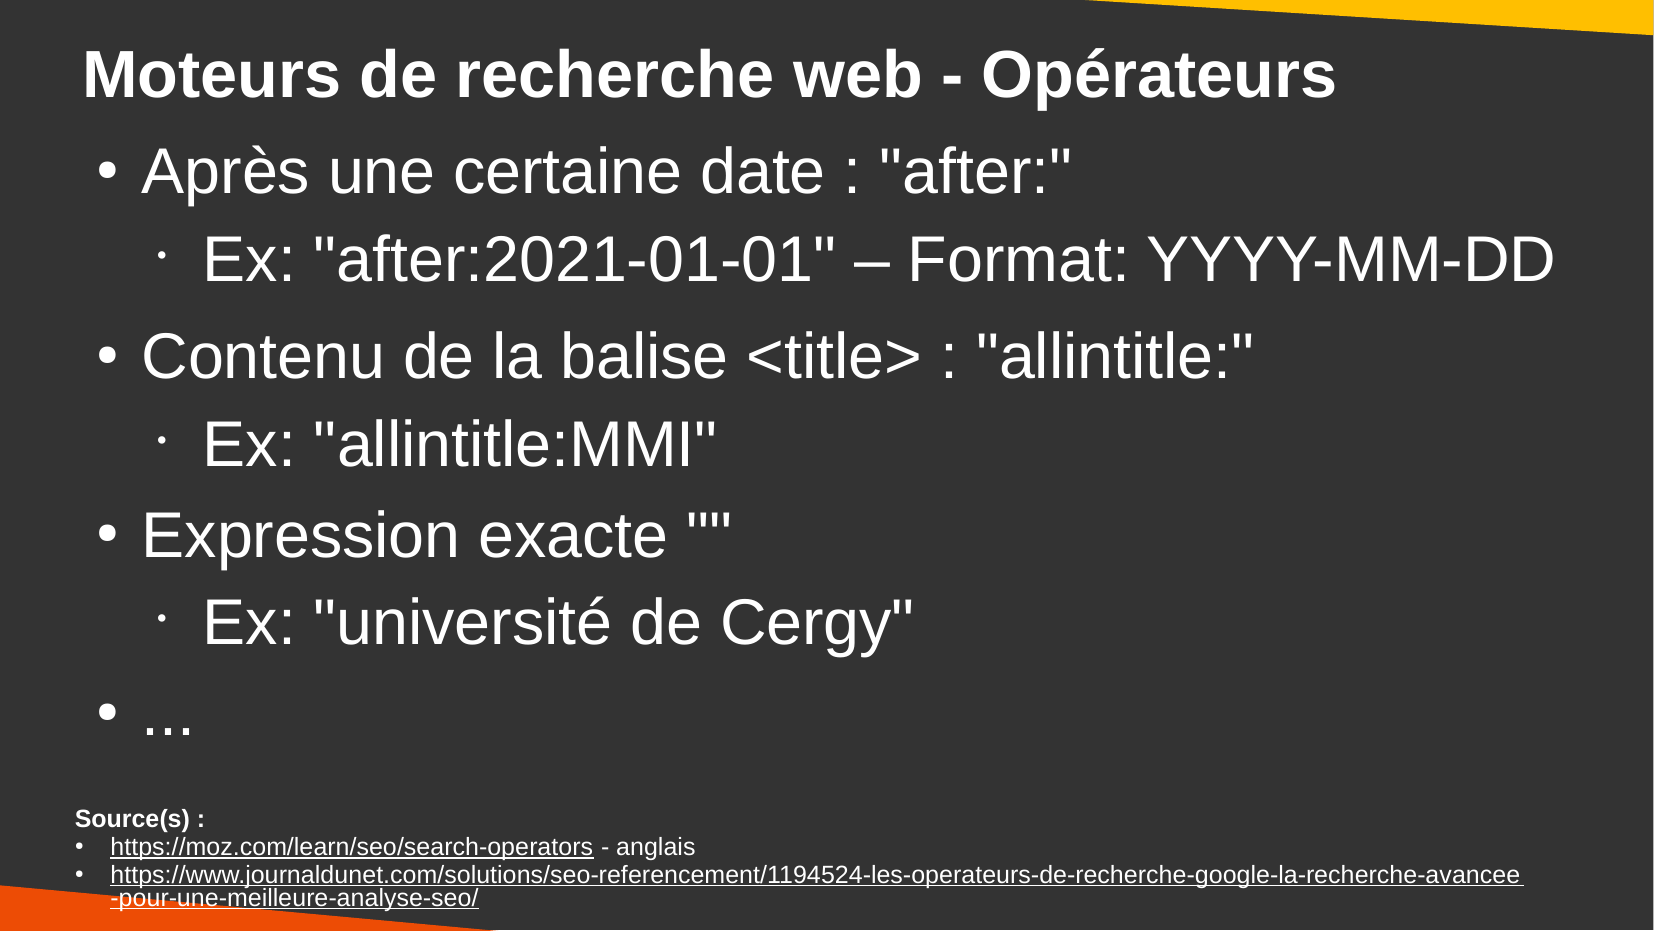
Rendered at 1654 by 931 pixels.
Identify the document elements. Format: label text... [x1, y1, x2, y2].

text_box Source(s) : https://moz.com/learn/seo/search-operators - anglais https://www.journaldunet.com/solutions/seo-referencement/1194524-les-operateurs-de-recherche-google-la-recherche-avancee-pour-une-meilleure-analyse-seo/ [60, 797, 1546, 925]
list Après une certaine date : "after:" Ex: "after:2021-01-01" – Format: YYYY-MM-DD Contenu de la balise <title> : "allintitle:" Ex: "allintitle:MMI" Expression exacte "" Ex: "université de Cergy" ... [80, 135, 1560, 762]
text_box [1085, 0, 1654, 36]
title Moteurs de recherche web - Opérateurs [82, 37, 1571, 122]
text_box [0, 885, 499, 931]
